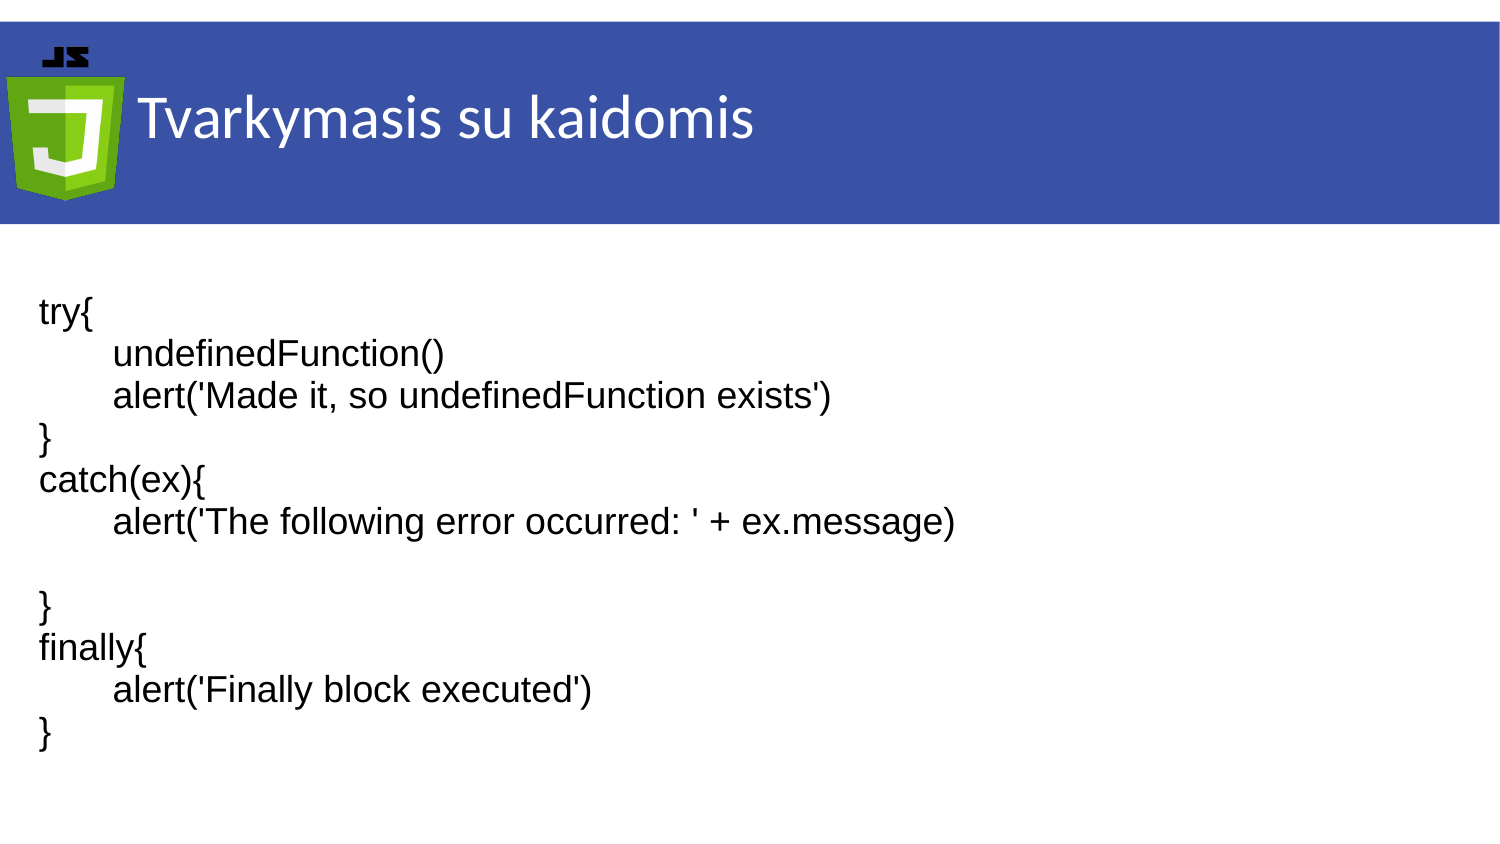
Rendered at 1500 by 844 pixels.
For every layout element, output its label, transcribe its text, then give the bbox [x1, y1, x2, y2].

picture [5, 46, 125, 201]
text_box try{ undefinedFunction() alert('Made it, so undefinedFunction exists') } catch(ex){ alert('The following error occurred: ' + ex.message) } finally{ alert('Finally block executed') } [24, 283, 1217, 761]
title Tvarkymasis su kaidomis [125, 72, 1500, 167]
